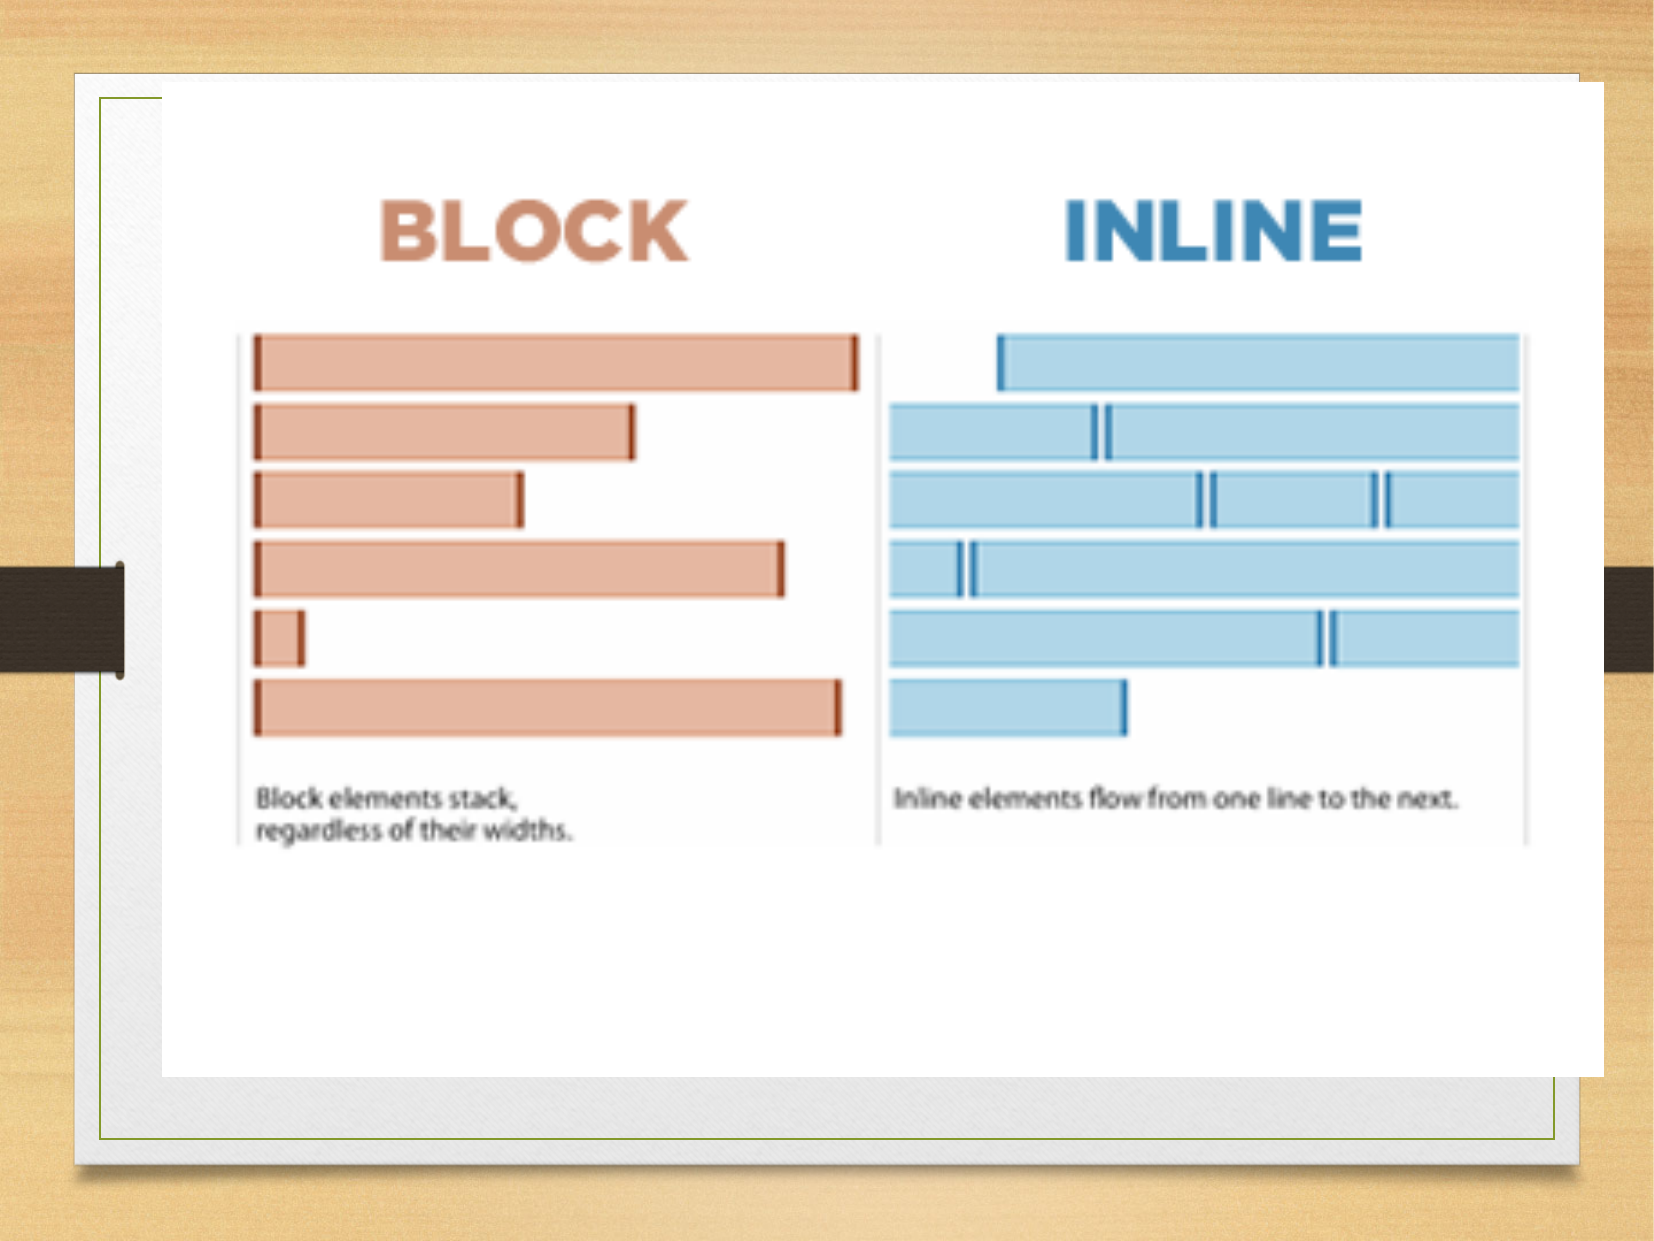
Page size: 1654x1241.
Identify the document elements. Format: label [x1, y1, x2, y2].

picture [162, 82, 1604, 1077]
